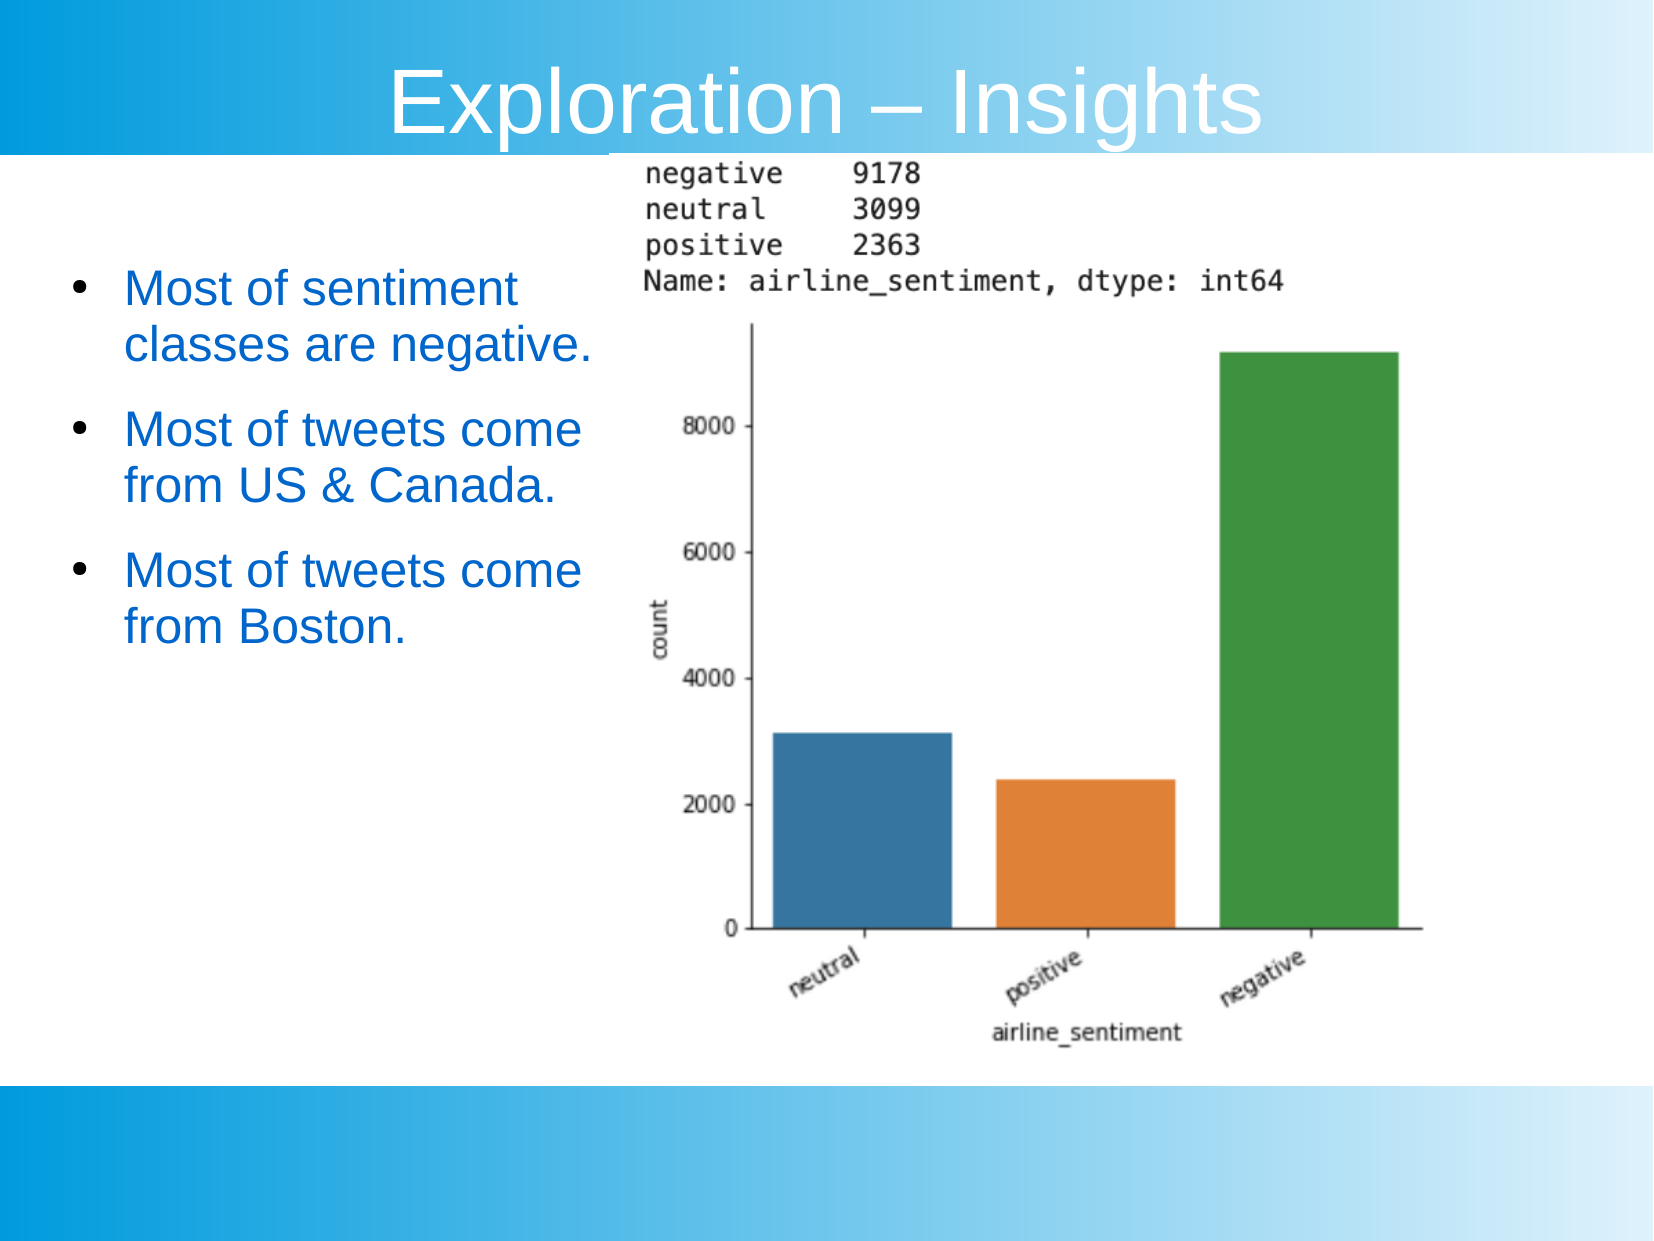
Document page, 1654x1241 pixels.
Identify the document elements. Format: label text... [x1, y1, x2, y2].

picture [609, 153, 1653, 1081]
list Most of sentiment classes are negative. Most of tweets come from US & Canada. Most of tweets come from Boston. [53, 260, 609, 980]
title Exploration – Insights [82, 49, 1571, 155]
